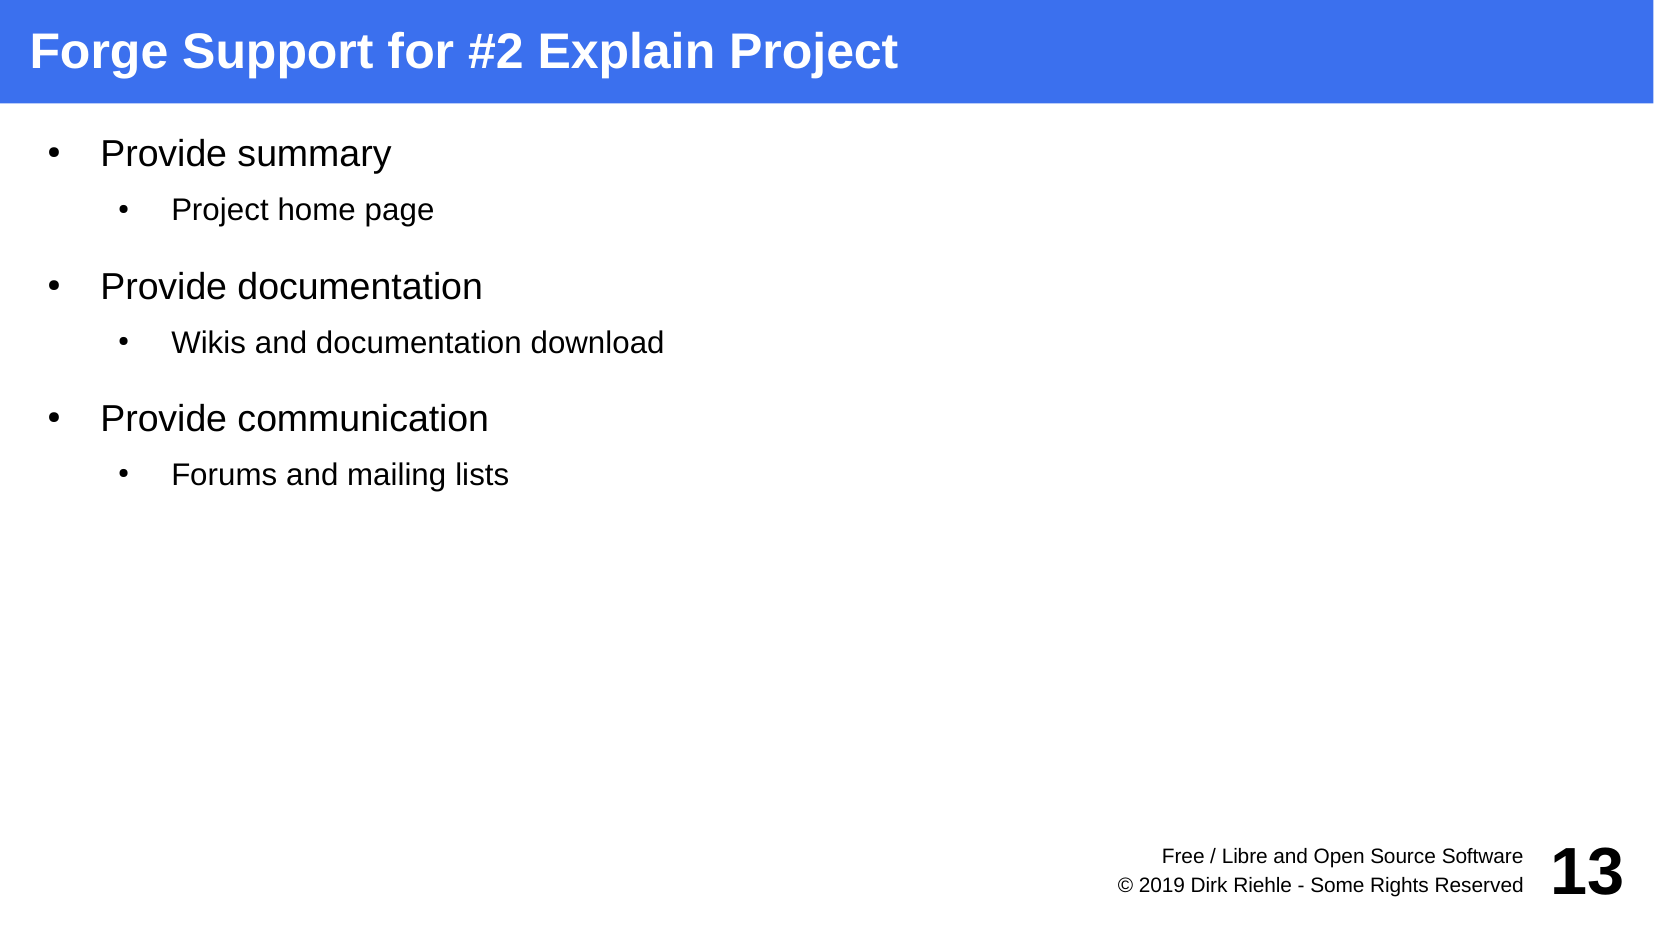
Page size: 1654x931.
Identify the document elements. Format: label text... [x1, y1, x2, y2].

list Provide summary Project home page Provide documentation Wikis and documentation download Provide communication Forums and mailing lists [29, 132, 1625, 813]
title Forge Support for #2 Explain Project [0, 0, 1654, 104]
